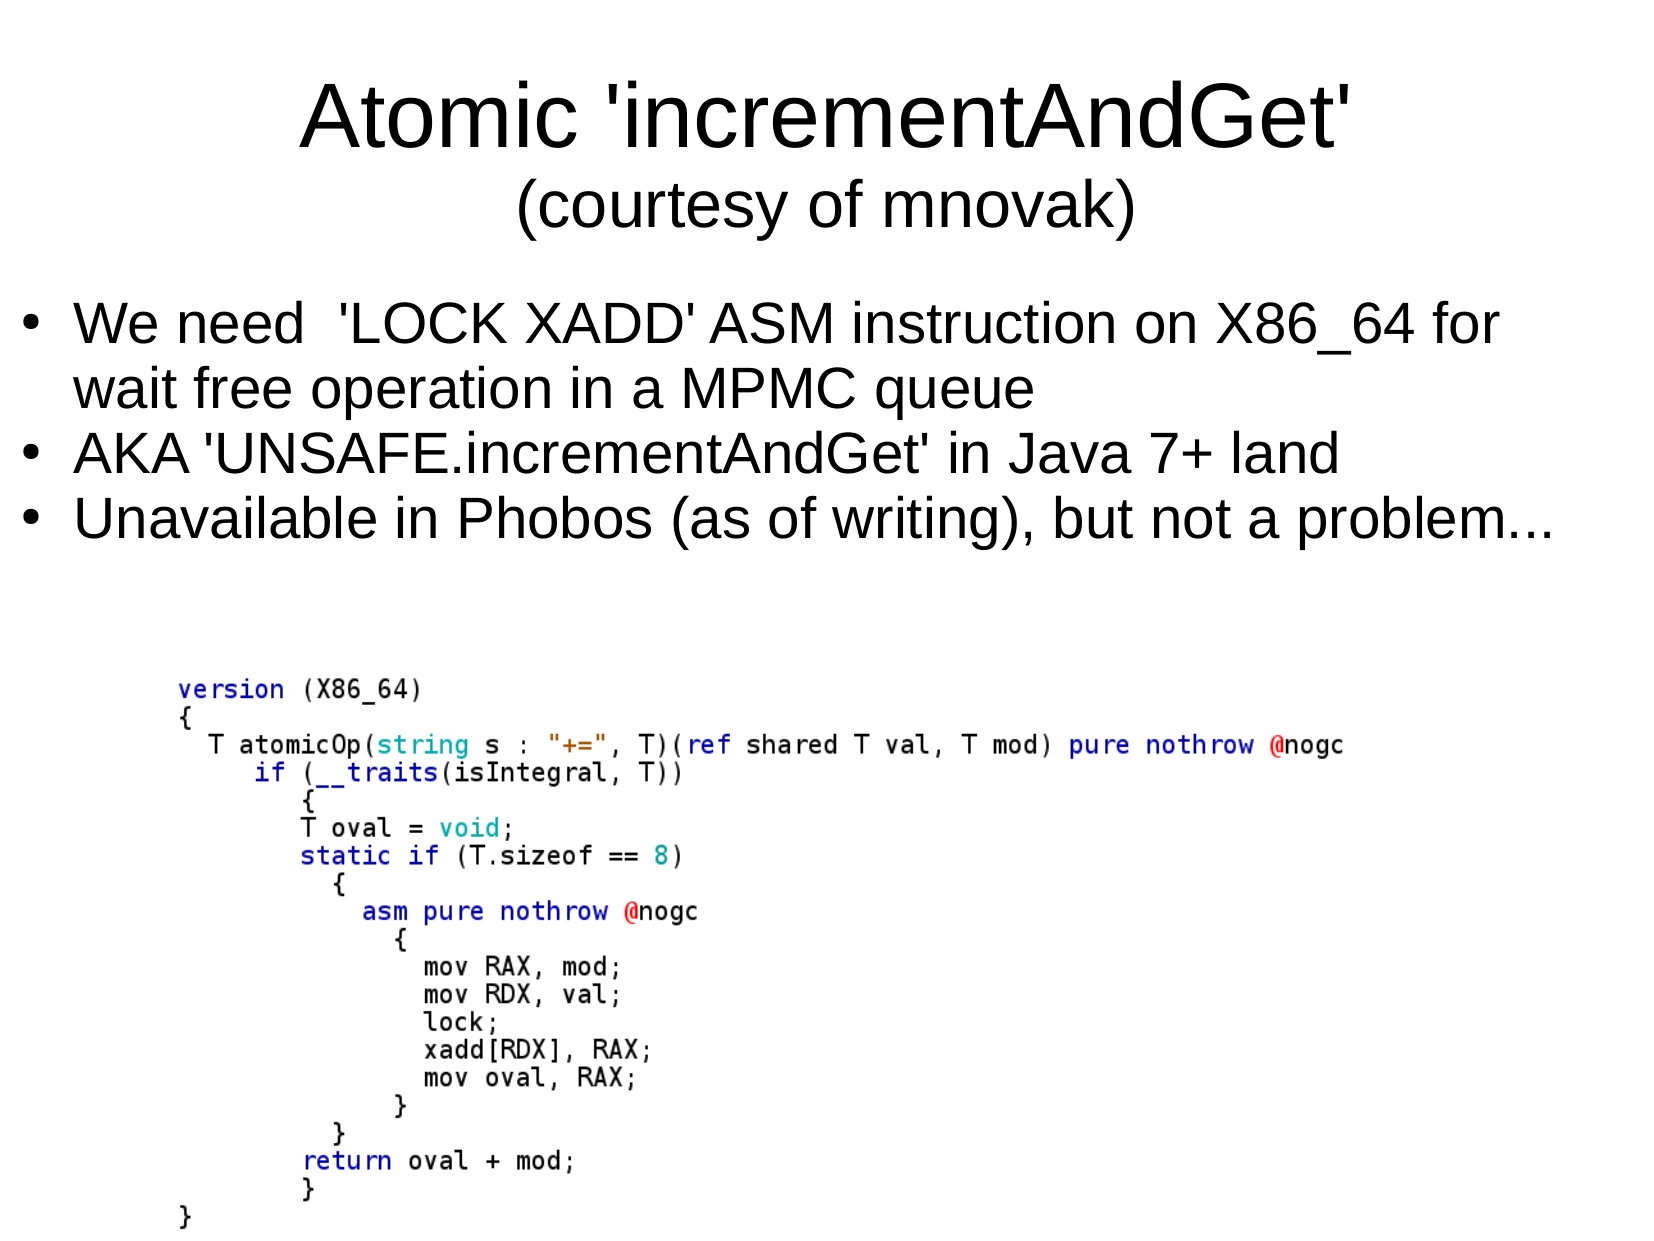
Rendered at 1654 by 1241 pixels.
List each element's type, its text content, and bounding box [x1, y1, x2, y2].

title Atomic 'incrementAndGet' (courtesy of mnovak) [82, 49, 1571, 257]
picture [165, 714, 1359, 1241]
text_box We need 'LOCK XADD' ASM instruction on X86_64 for wait free operation in a MPMC queue AKA 'UNSAFE.incrementAndGet' in Java 7+ land Unavailable in Phobos (as of writing), but not a problem... [0, 283, 1637, 714]
